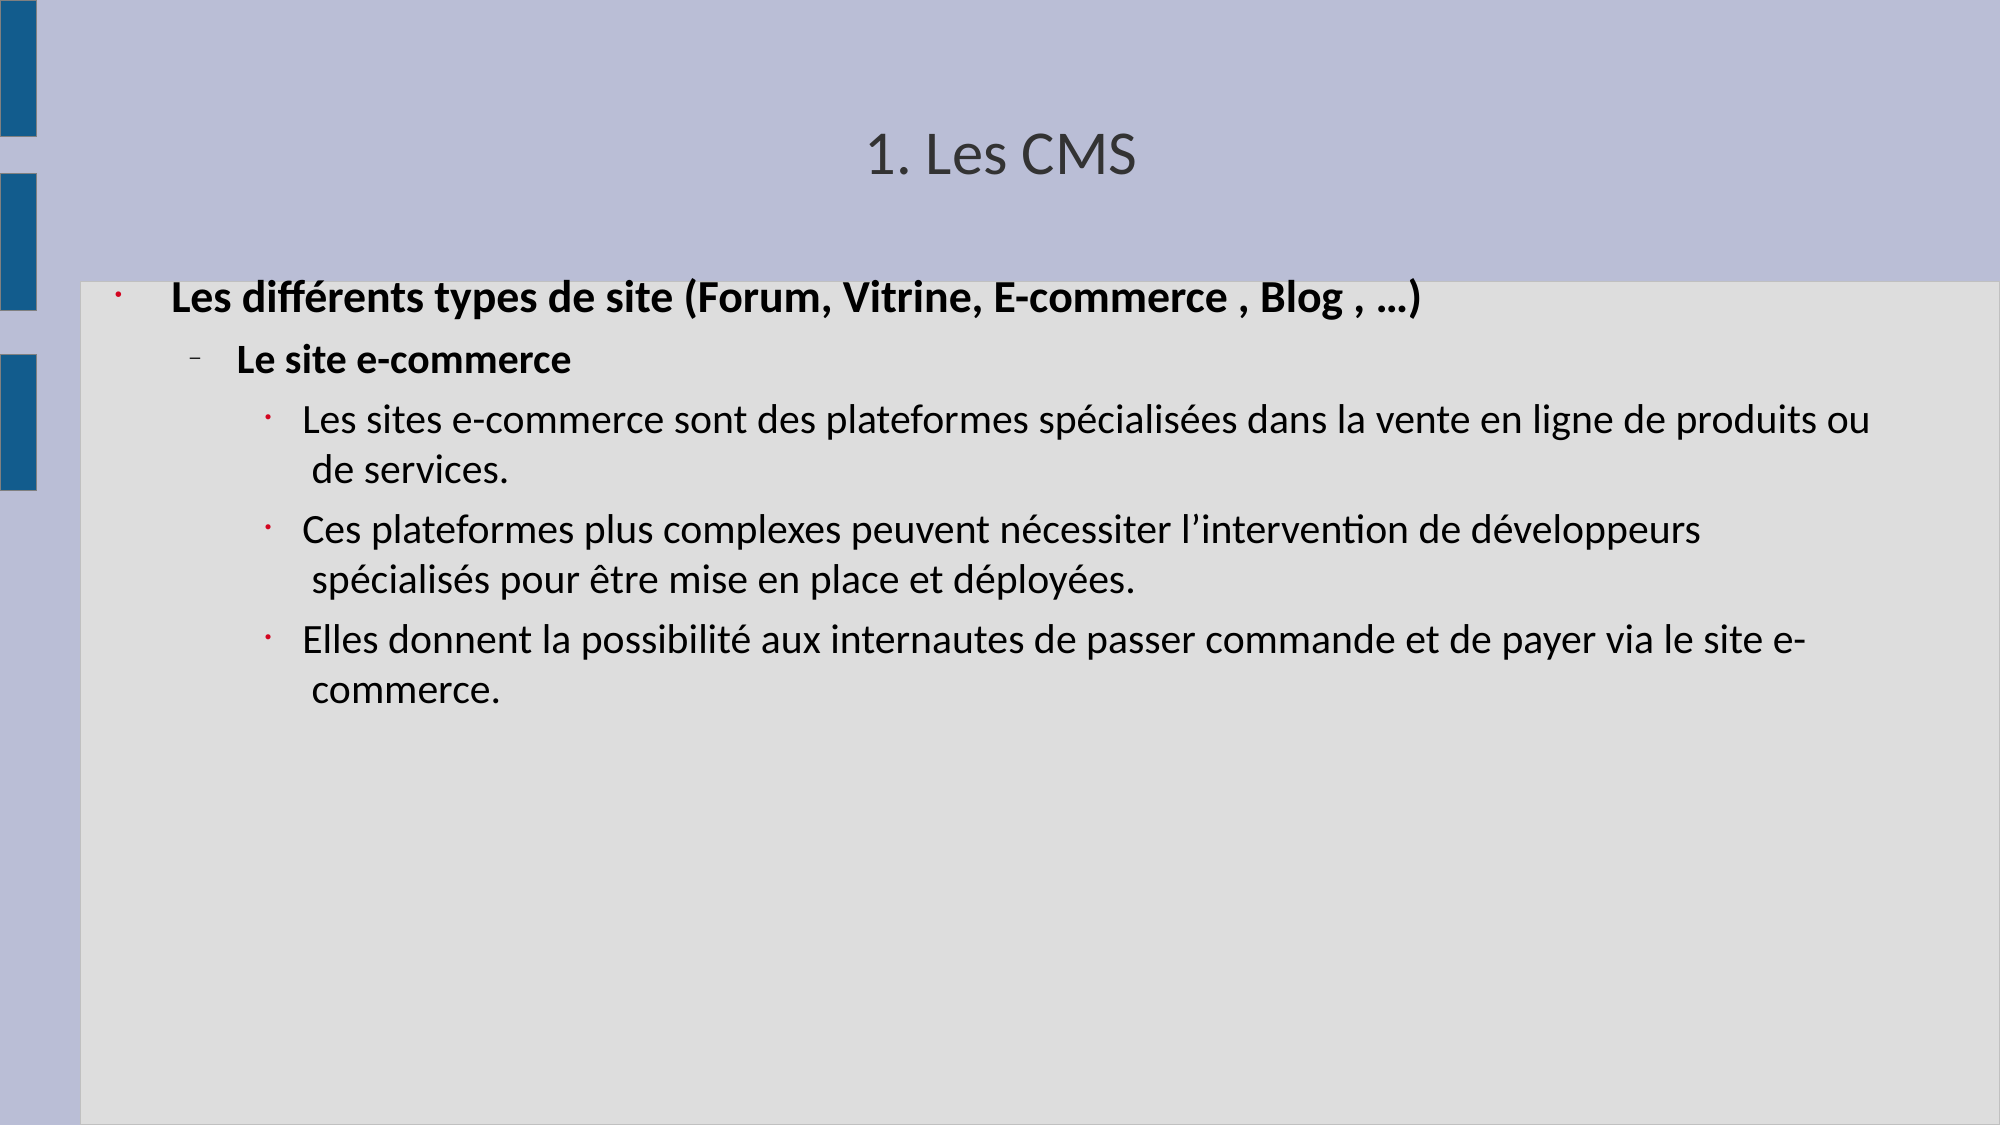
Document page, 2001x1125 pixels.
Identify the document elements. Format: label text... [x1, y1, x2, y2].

title 1. Les CMS [859, 109, 1141, 254]
text_box Les différents types de site (Forum, Vitrine, E-commerce , Blog , …) Le site e-commerce Les sites e-commerce sont des plateformes spécialisées dans la vente en ligne de produits ou de services. Ces plateformes plus complexes peuvent nécessiter l’intervention de développeurs spécialisés pour être mise en place et déployées. Elles donnent la possibilité aux internautes de passer commande et de payer via le site e- commerce. [112, 254, 1875, 713]
